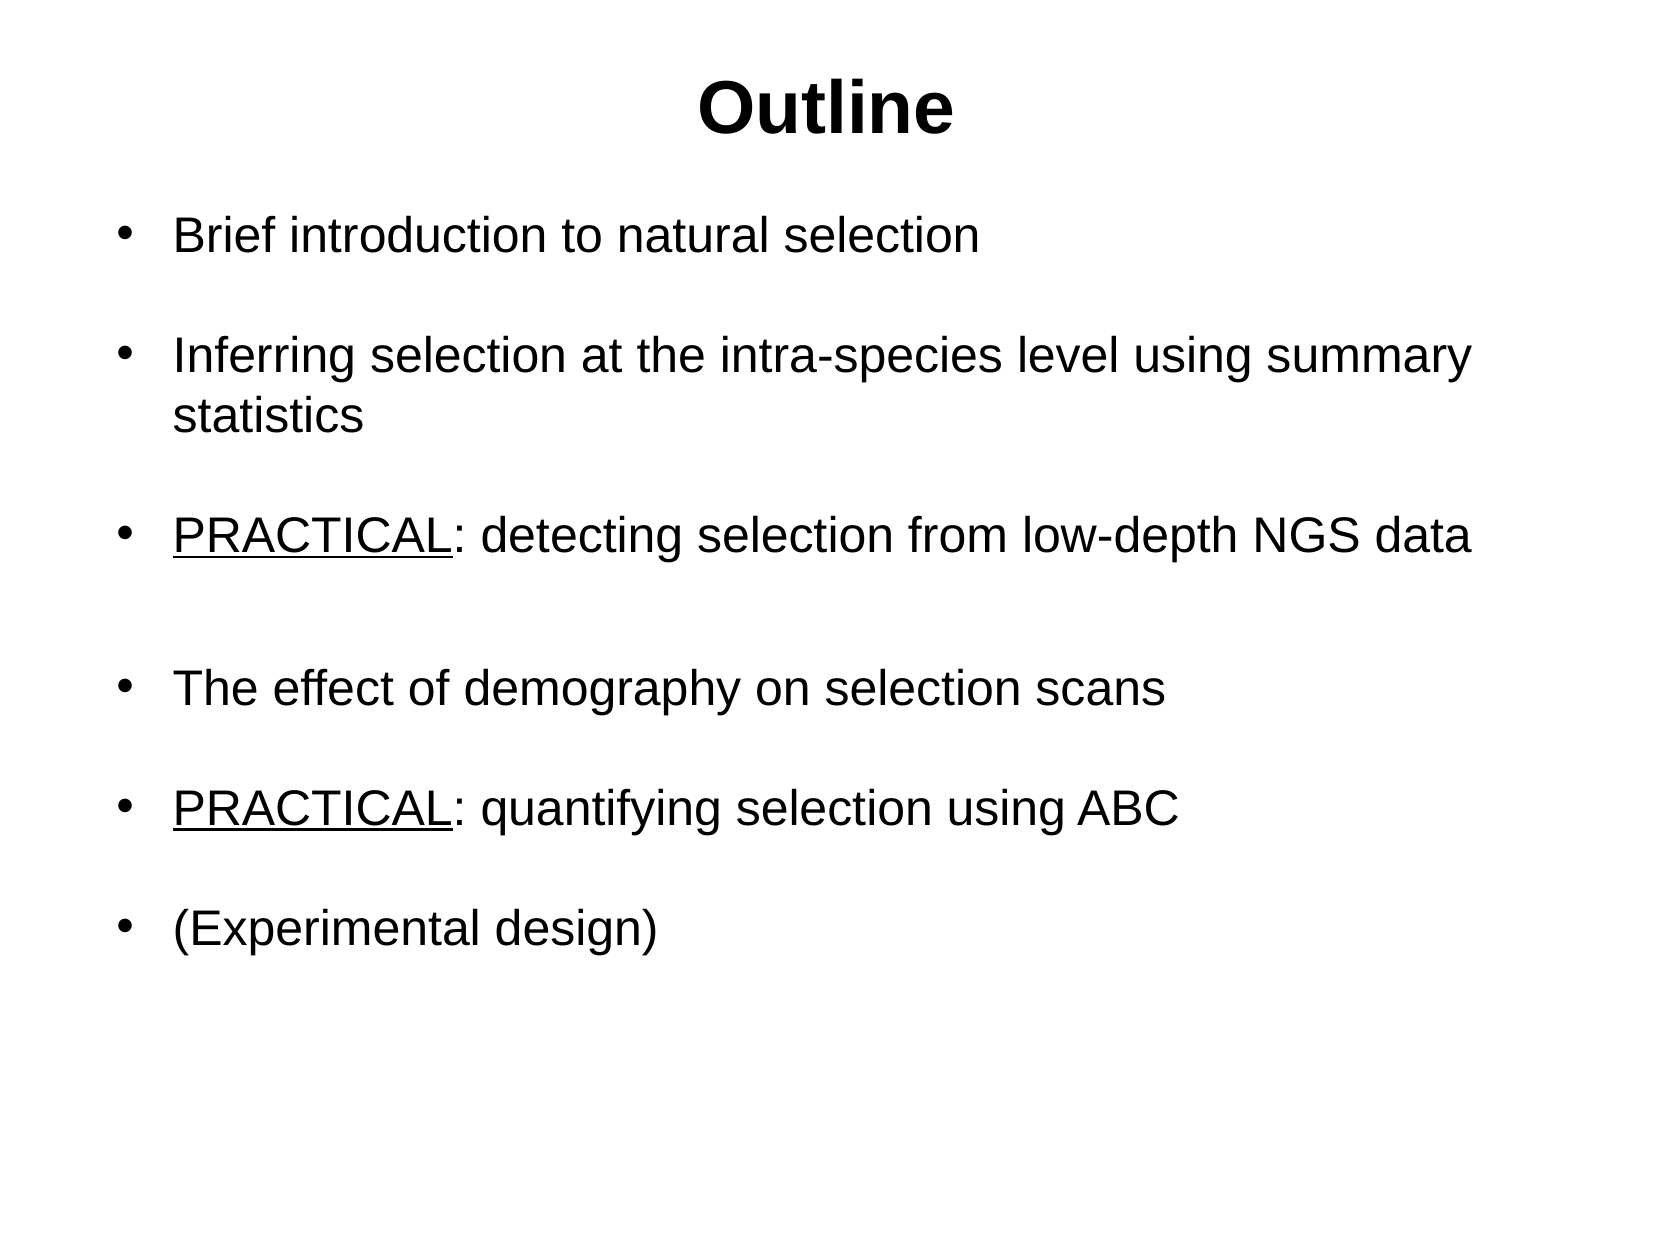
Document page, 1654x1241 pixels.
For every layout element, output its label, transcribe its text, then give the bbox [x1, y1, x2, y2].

title Outline [82, 0, 1571, 187]
list Brief introduction to natural selection Inferring selection at the intra-species level using summary statistics PRACTICAL: detecting selection from low-depth NGS data The effect of demography on selection scans PRACTICAL: quantifying selection using ABC (Experimental design) [82, 187, 1571, 611]
